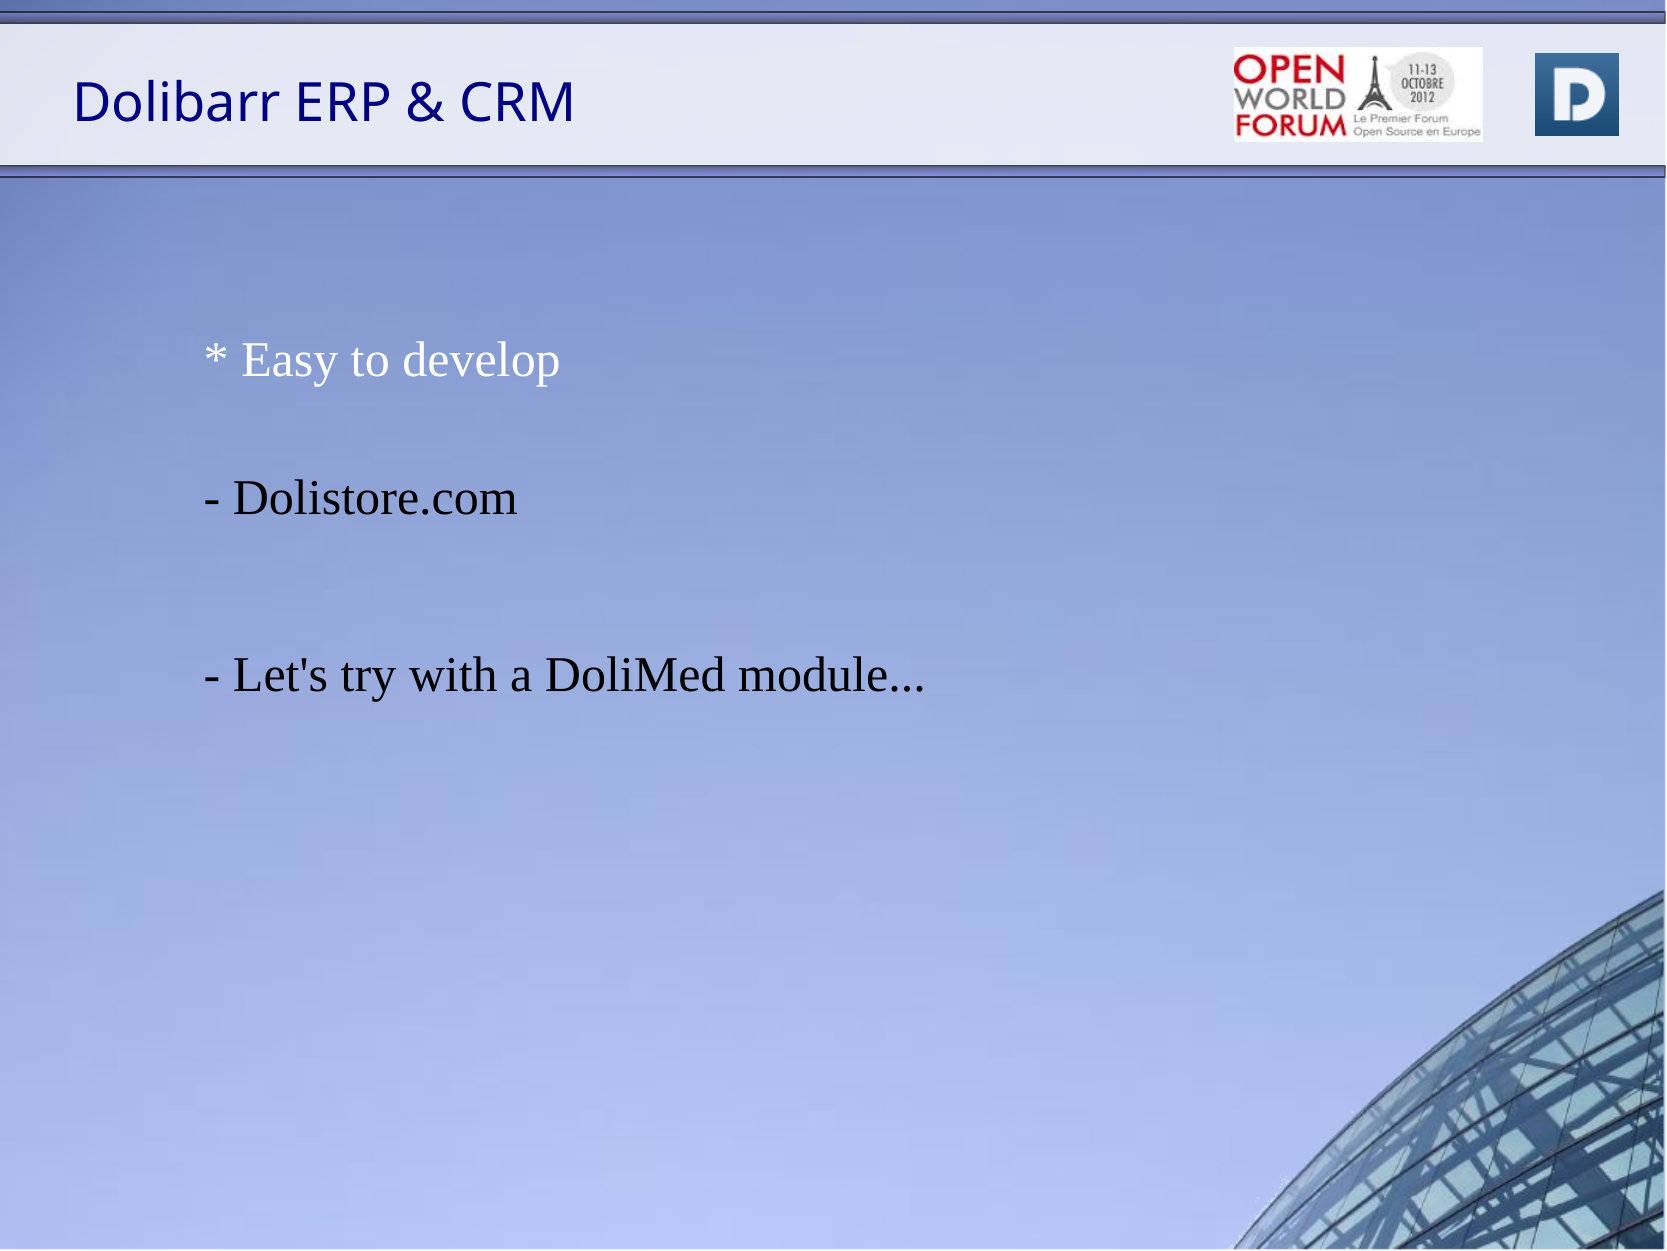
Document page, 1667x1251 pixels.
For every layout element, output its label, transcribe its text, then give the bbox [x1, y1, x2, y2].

text_box - Dolistore.com [188, 456, 534, 532]
text_box [0, 11, 1667, 178]
text_box Dolibarr ERP & CRM [57, 59, 628, 149]
picture [1535, 53, 1619, 136]
picture [0, 0, 1667, 23]
picture [1234, 47, 1483, 142]
picture [0, 166, 1667, 1251]
text_box * Easy to develop [188, 318, 576, 394]
text_box - Let's try with a DoliMed module... [188, 633, 942, 769]
